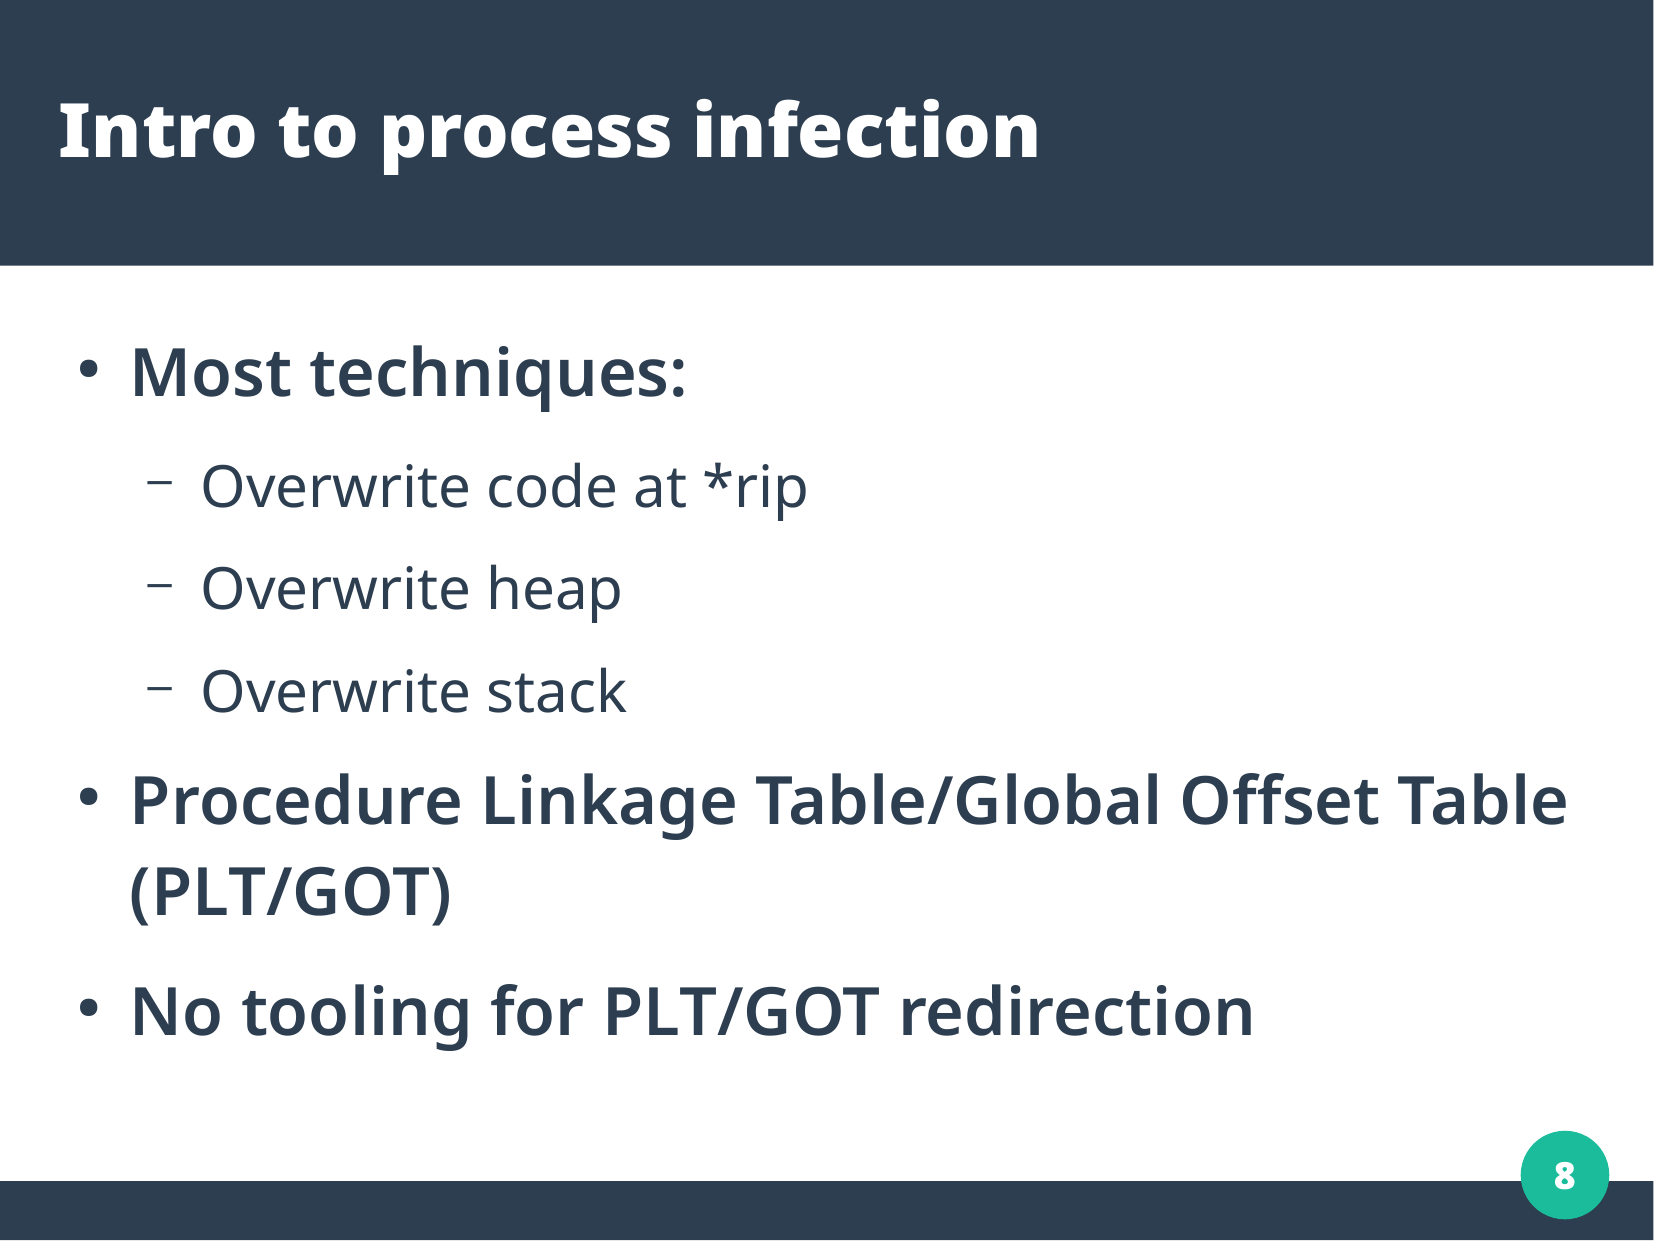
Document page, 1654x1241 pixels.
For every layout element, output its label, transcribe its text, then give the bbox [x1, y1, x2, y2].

title Intro to process infection [59, 49, 1595, 207]
list Most techniques: Overwrite code at *rip Overwrite heap Overwrite stack Procedure Linkage Table/Global Offset Table (PLT/GOT) No tooling for PLT/GOT redirection [59, 324, 1595, 1152]
